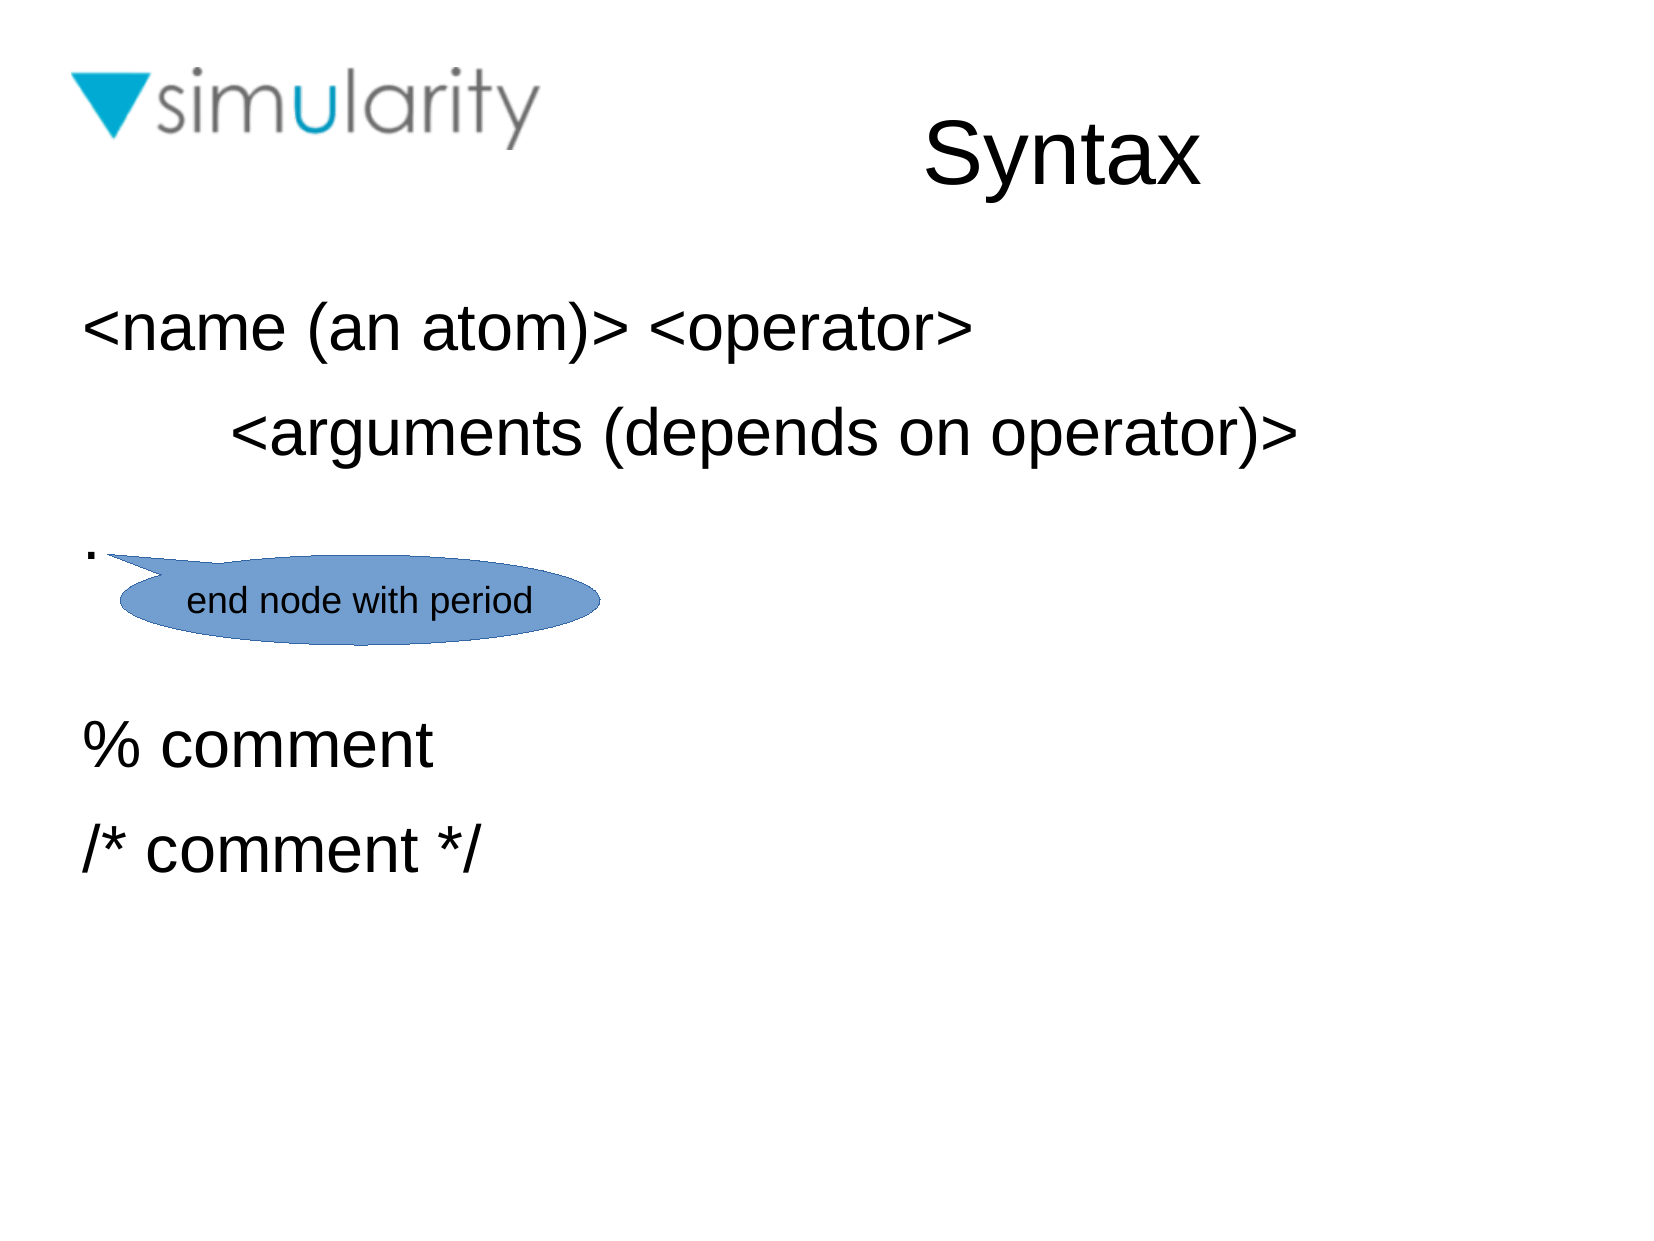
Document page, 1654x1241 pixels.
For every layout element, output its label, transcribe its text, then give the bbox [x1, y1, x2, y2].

picture [71, 67, 541, 150]
title Syntax [555, 49, 1571, 257]
list <name (an atom)> <operator> <arguments (depends on operator)> . % comment /* comment */ [82, 290, 1571, 1010]
text_box end node with period [107, 554, 601, 646]
